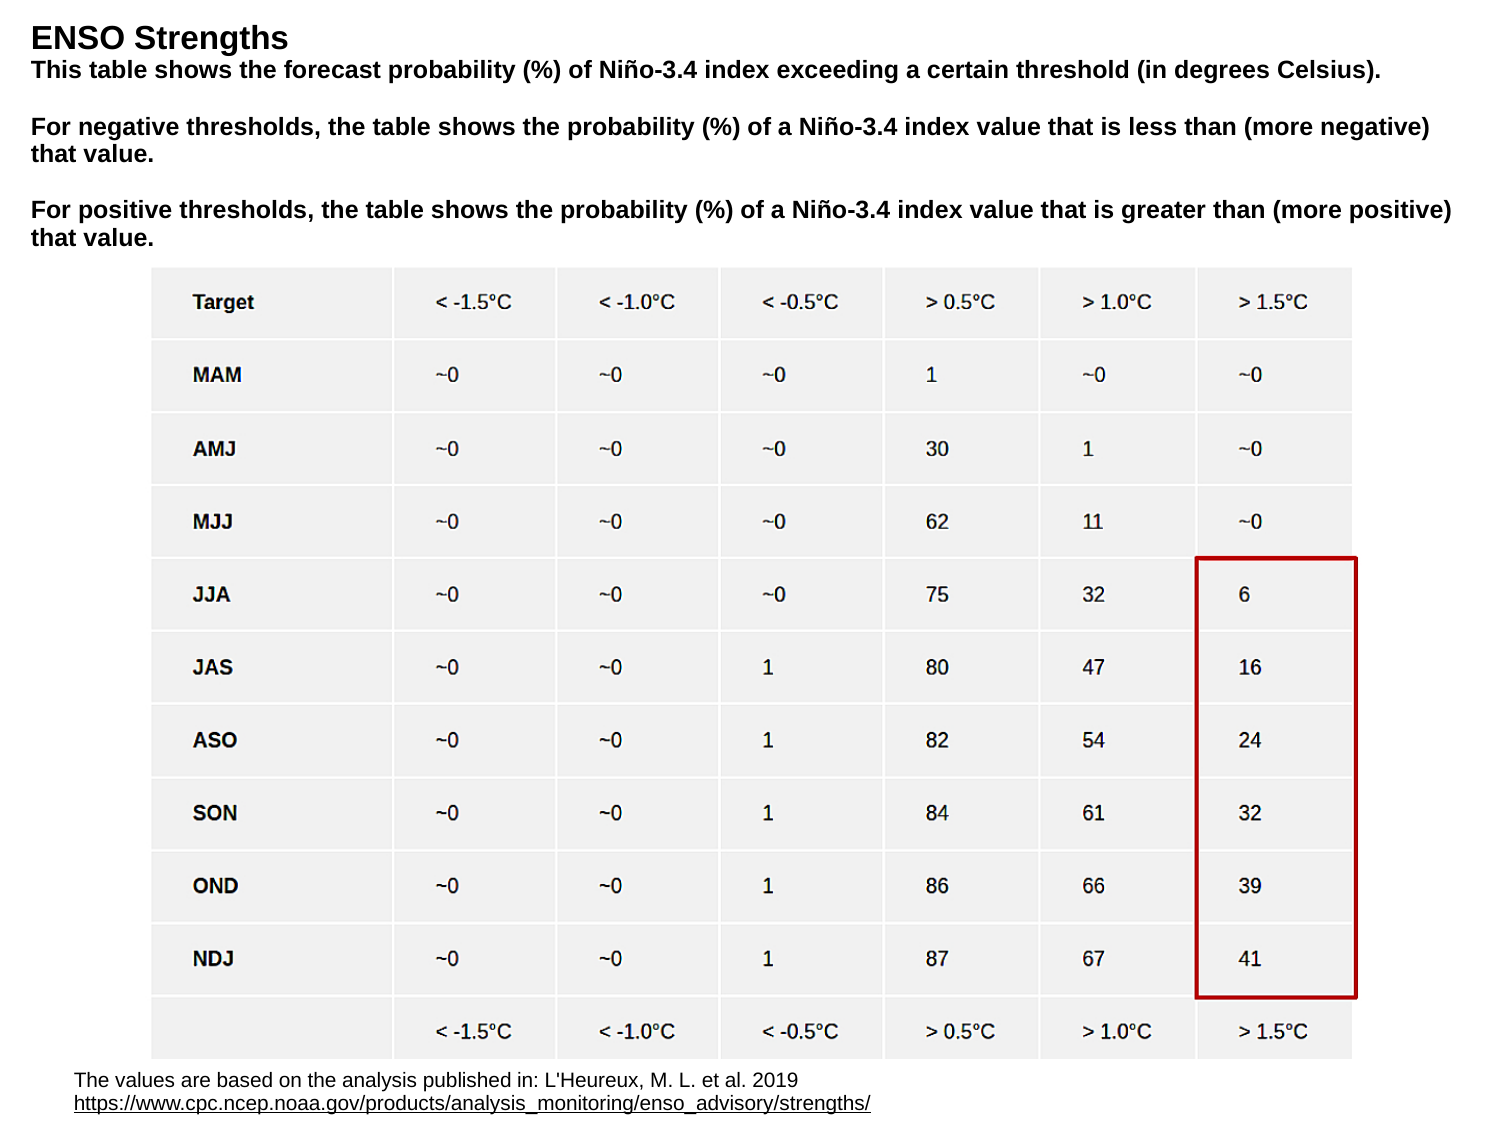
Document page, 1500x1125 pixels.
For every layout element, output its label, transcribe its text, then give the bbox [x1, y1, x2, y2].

text_box ENSO Strengths This table shows the forecast probability (%) of Niño-3.4 index exceeding a certain threshold (in degrees Celsius). For negative thresholds, the table shows the probability (%) of a Niño-3.4 index value that is less than (more negative) that value. For positive thresholds, the table shows the probability (%) of a Niño-3.4 index value that is greater than (more positive) that value. [16, 11, 1500, 408]
picture [37, 259, 1459, 1059]
text_box The values are based on the analysis published in: L'Heureux, M. L. et al. 2019 https://www.cpc.ncep.noaa.gov/products/analysis_monitoring/enso_advisory/strengths/ [59, 1059, 932, 1123]
